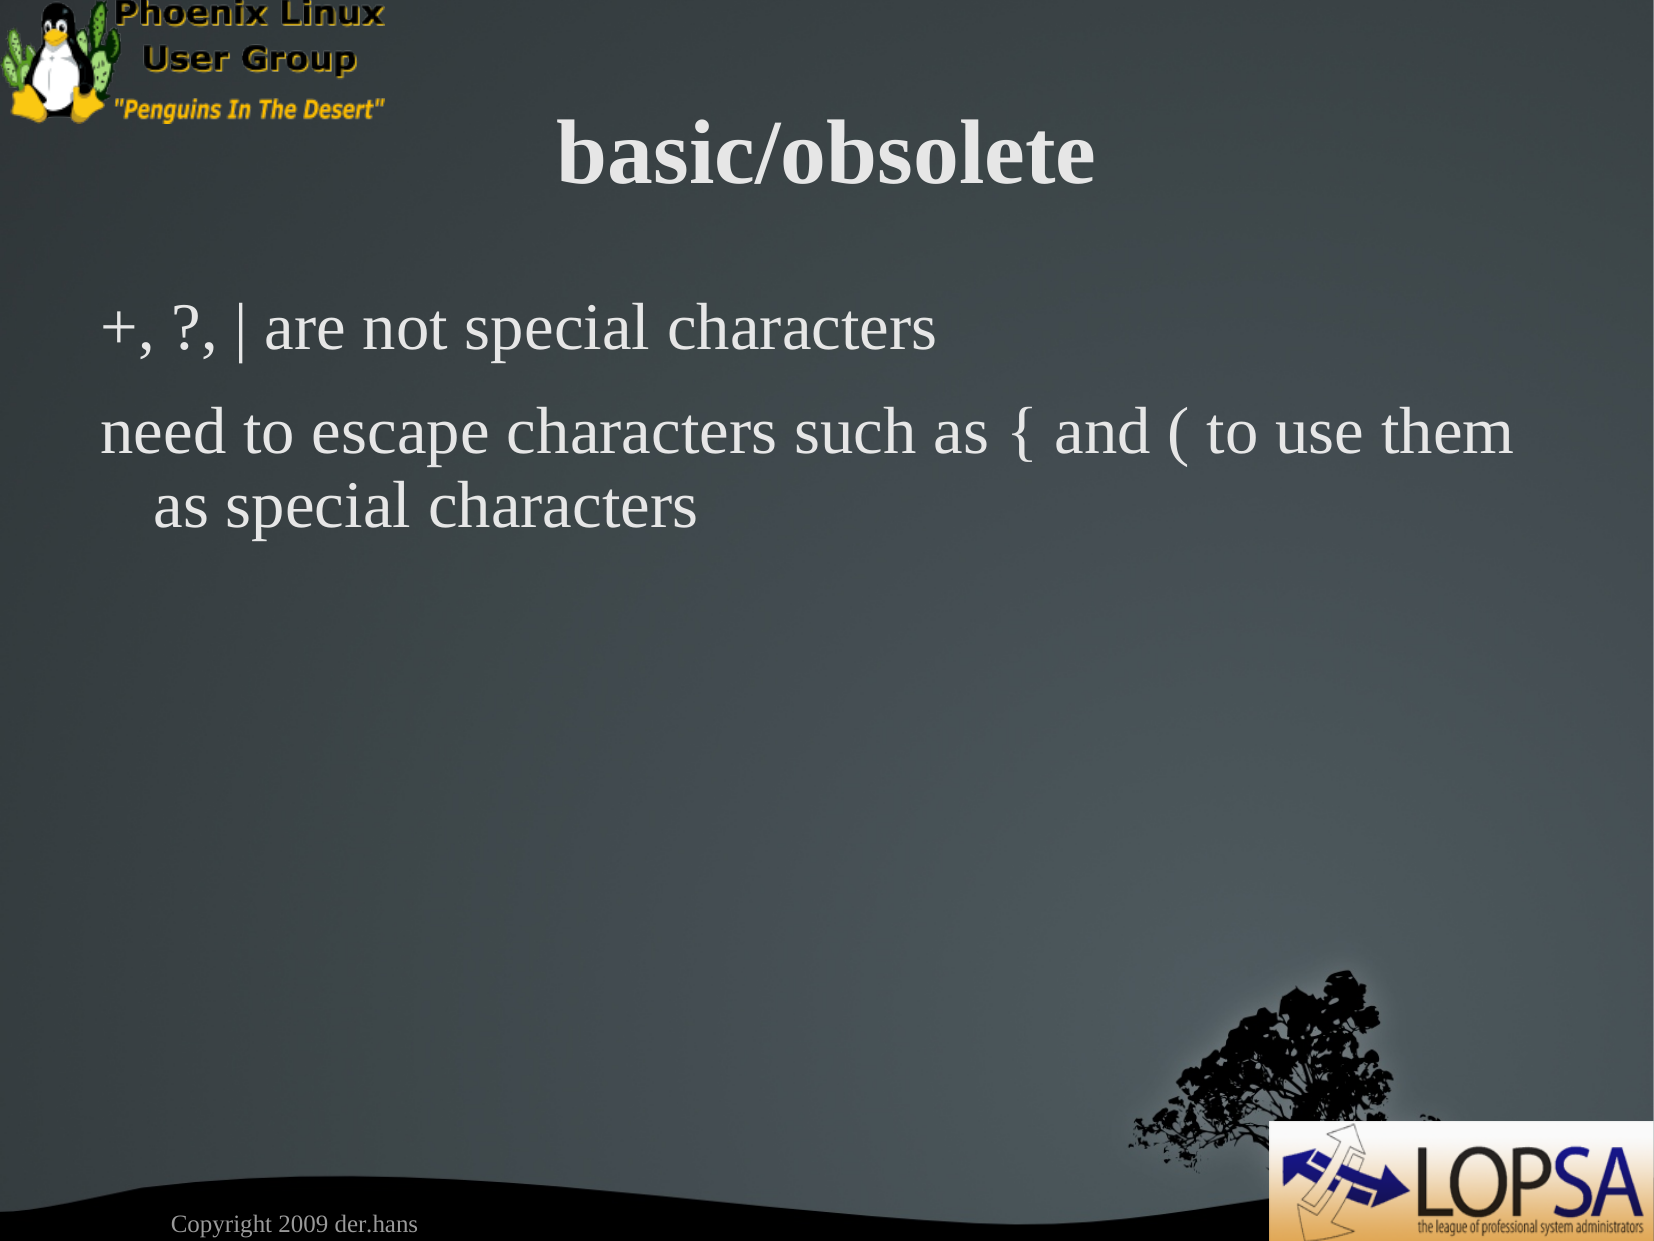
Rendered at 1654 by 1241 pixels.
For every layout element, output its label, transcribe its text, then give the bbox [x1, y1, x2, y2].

picture [0, 0, 1654, 1241]
title basic/obsolete [82, 49, 1571, 257]
list +, ?, | are not special characters need to escape characters such as { and ( to use them as special characters [82, 290, 1571, 1109]
